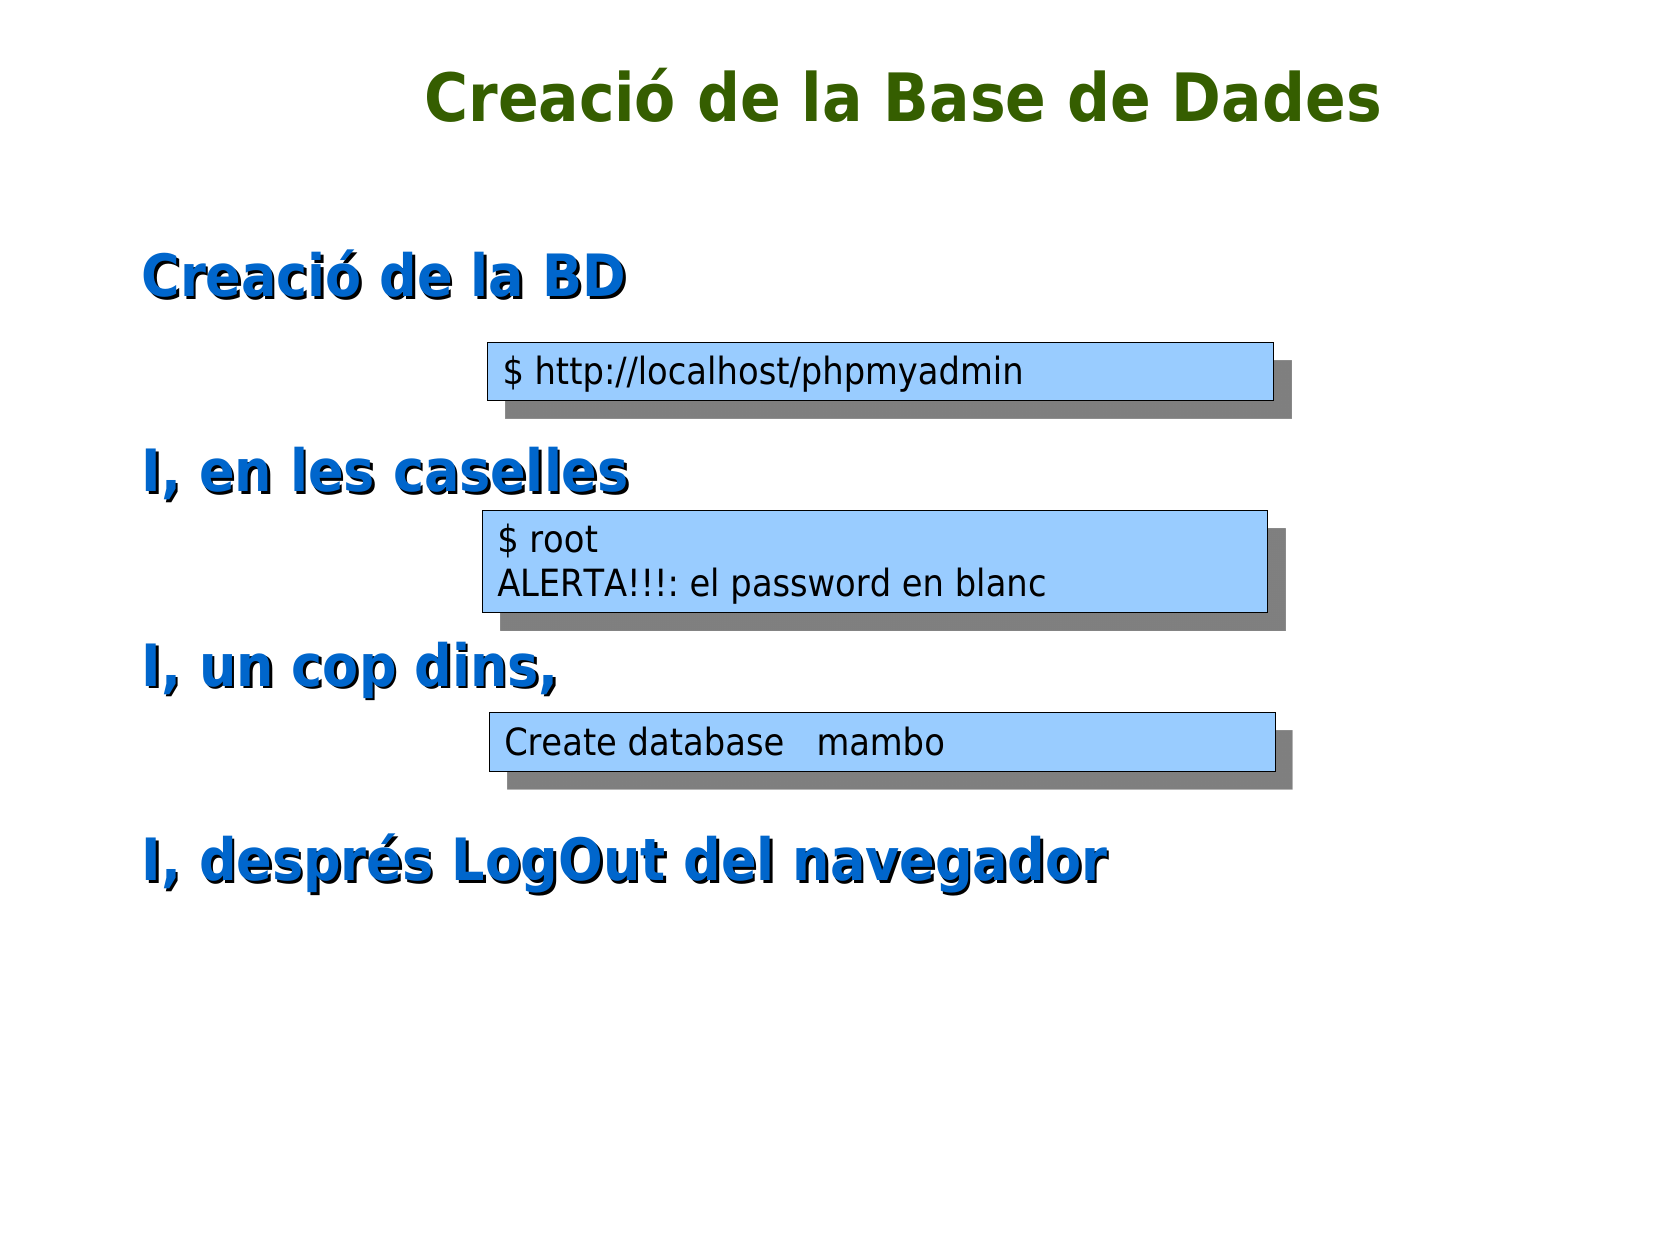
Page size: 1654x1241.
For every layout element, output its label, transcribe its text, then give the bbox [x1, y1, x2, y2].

title Creació de la Base de Dades [159, 56, 1648, 141]
text_box $ http://localhost/phpmyadmin [487, 342, 1274, 401]
list Creació de la BD I, en les caselles I, un cop dins, I, després LogOut del navegador [141, 242, 1630, 1093]
text_box Create database mambo [489, 712, 1276, 772]
text_box $ root ALERTA!!!: el password en blanc [482, 510, 1268, 613]
